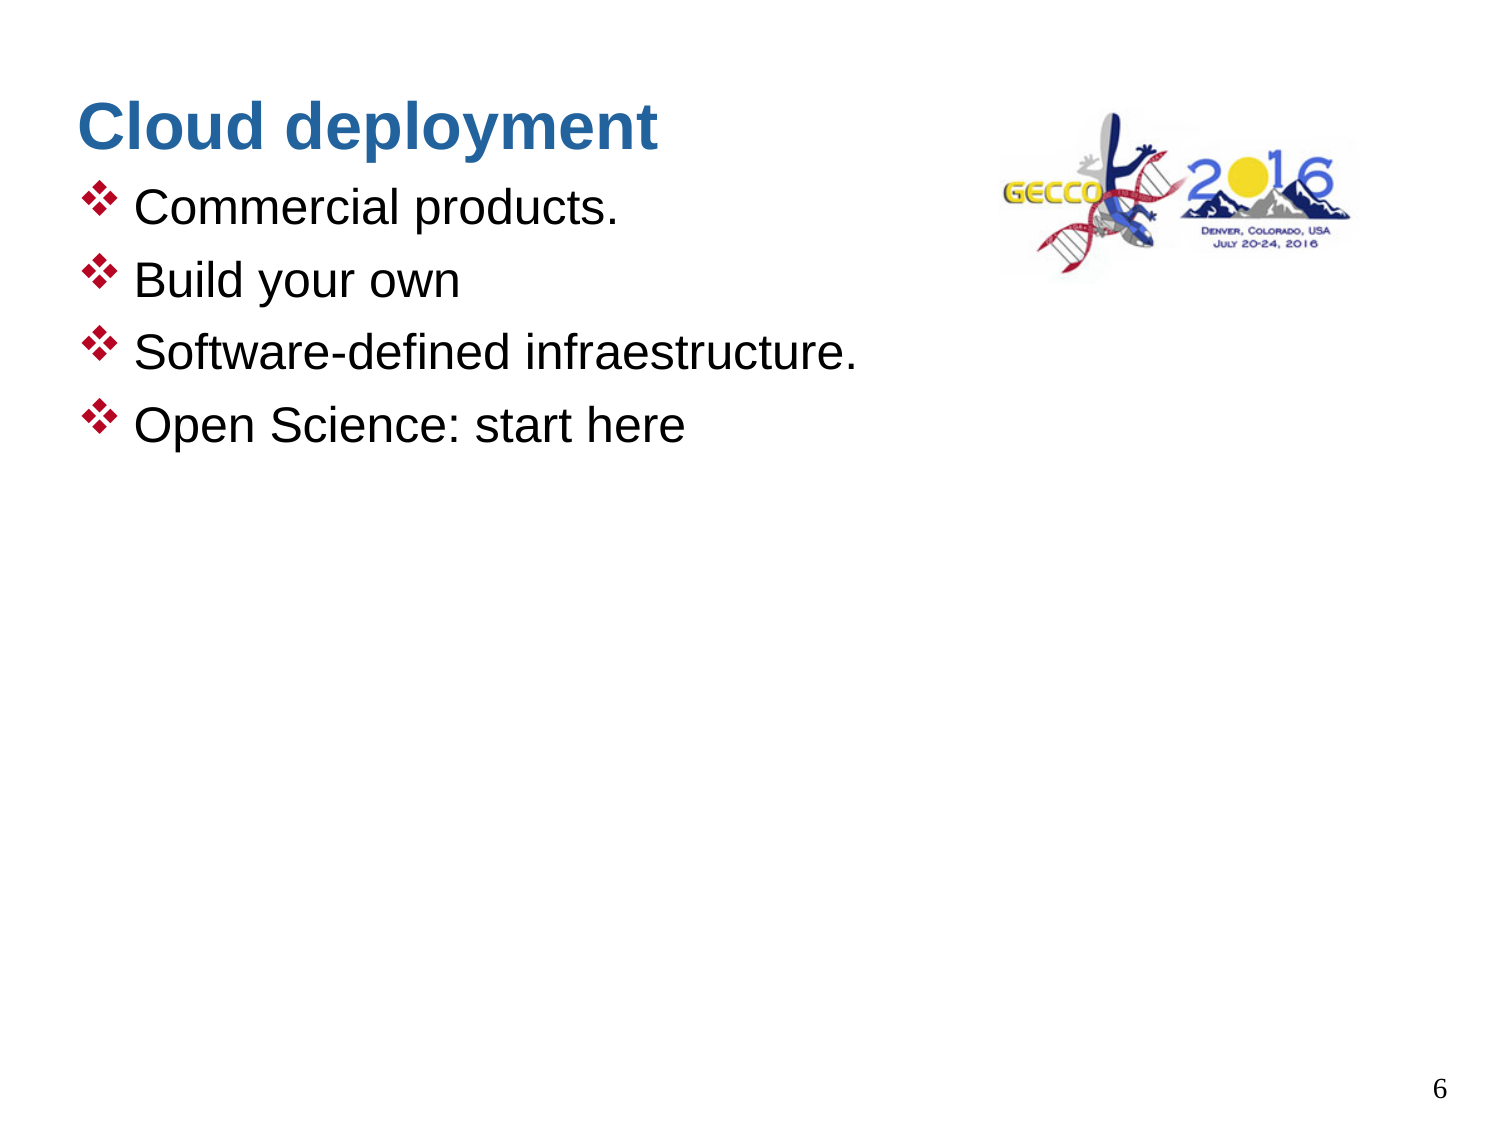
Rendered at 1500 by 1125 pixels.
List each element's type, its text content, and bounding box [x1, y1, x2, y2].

picture [999, 99, 1360, 284]
list Cloud deployment Commercial products. Build your own Software-defined infraestructure. Open Science: start here [62, 75, 1436, 1125]
text_box <number> [1436, 1037, 1463, 1113]
